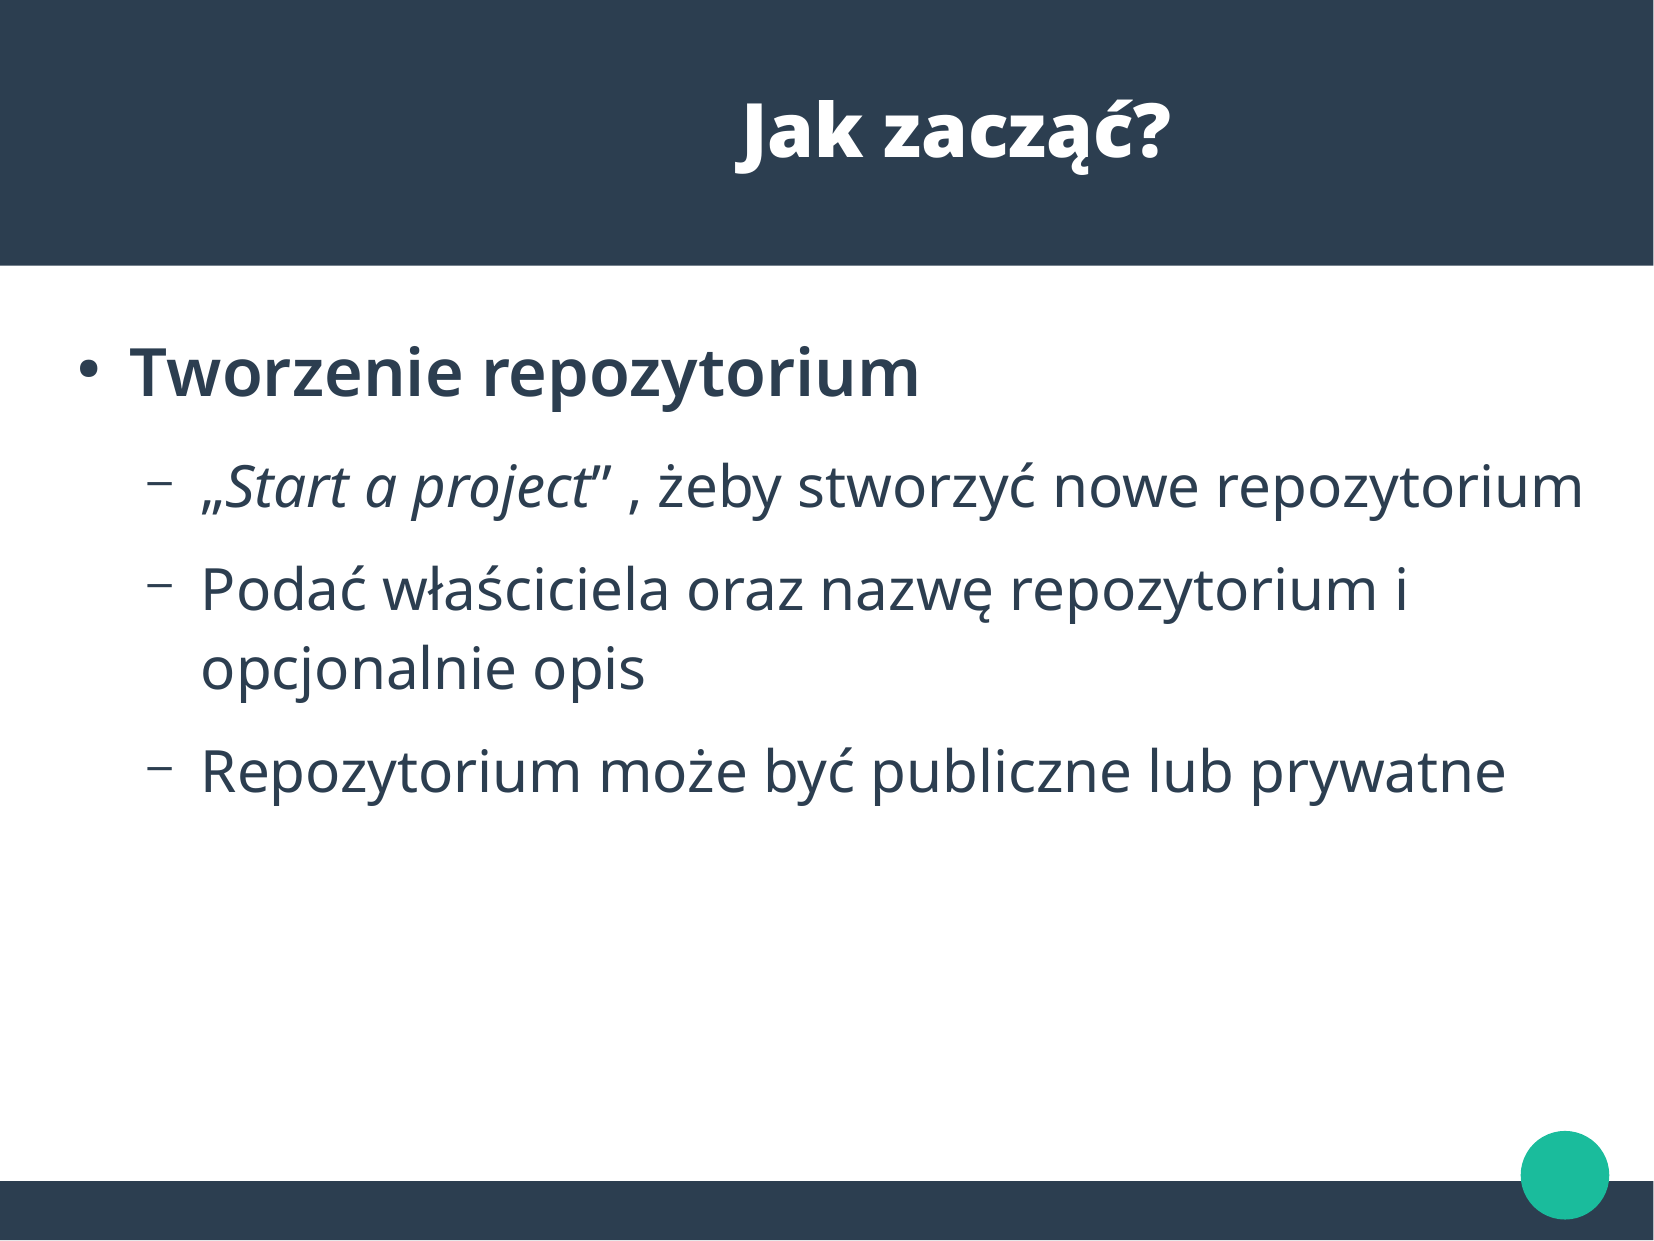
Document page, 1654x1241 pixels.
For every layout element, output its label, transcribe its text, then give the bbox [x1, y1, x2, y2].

title Jak zacząć? [59, 49, 1595, 207]
list Tworzenie repozytorium „Start a project” , żeby stworzyć nowe repozytorium Podać właściciela oraz nazwę repozytorium i opcjonalnie opis Repozytorium może być publiczne lub prywatne [59, 324, 1595, 1152]
